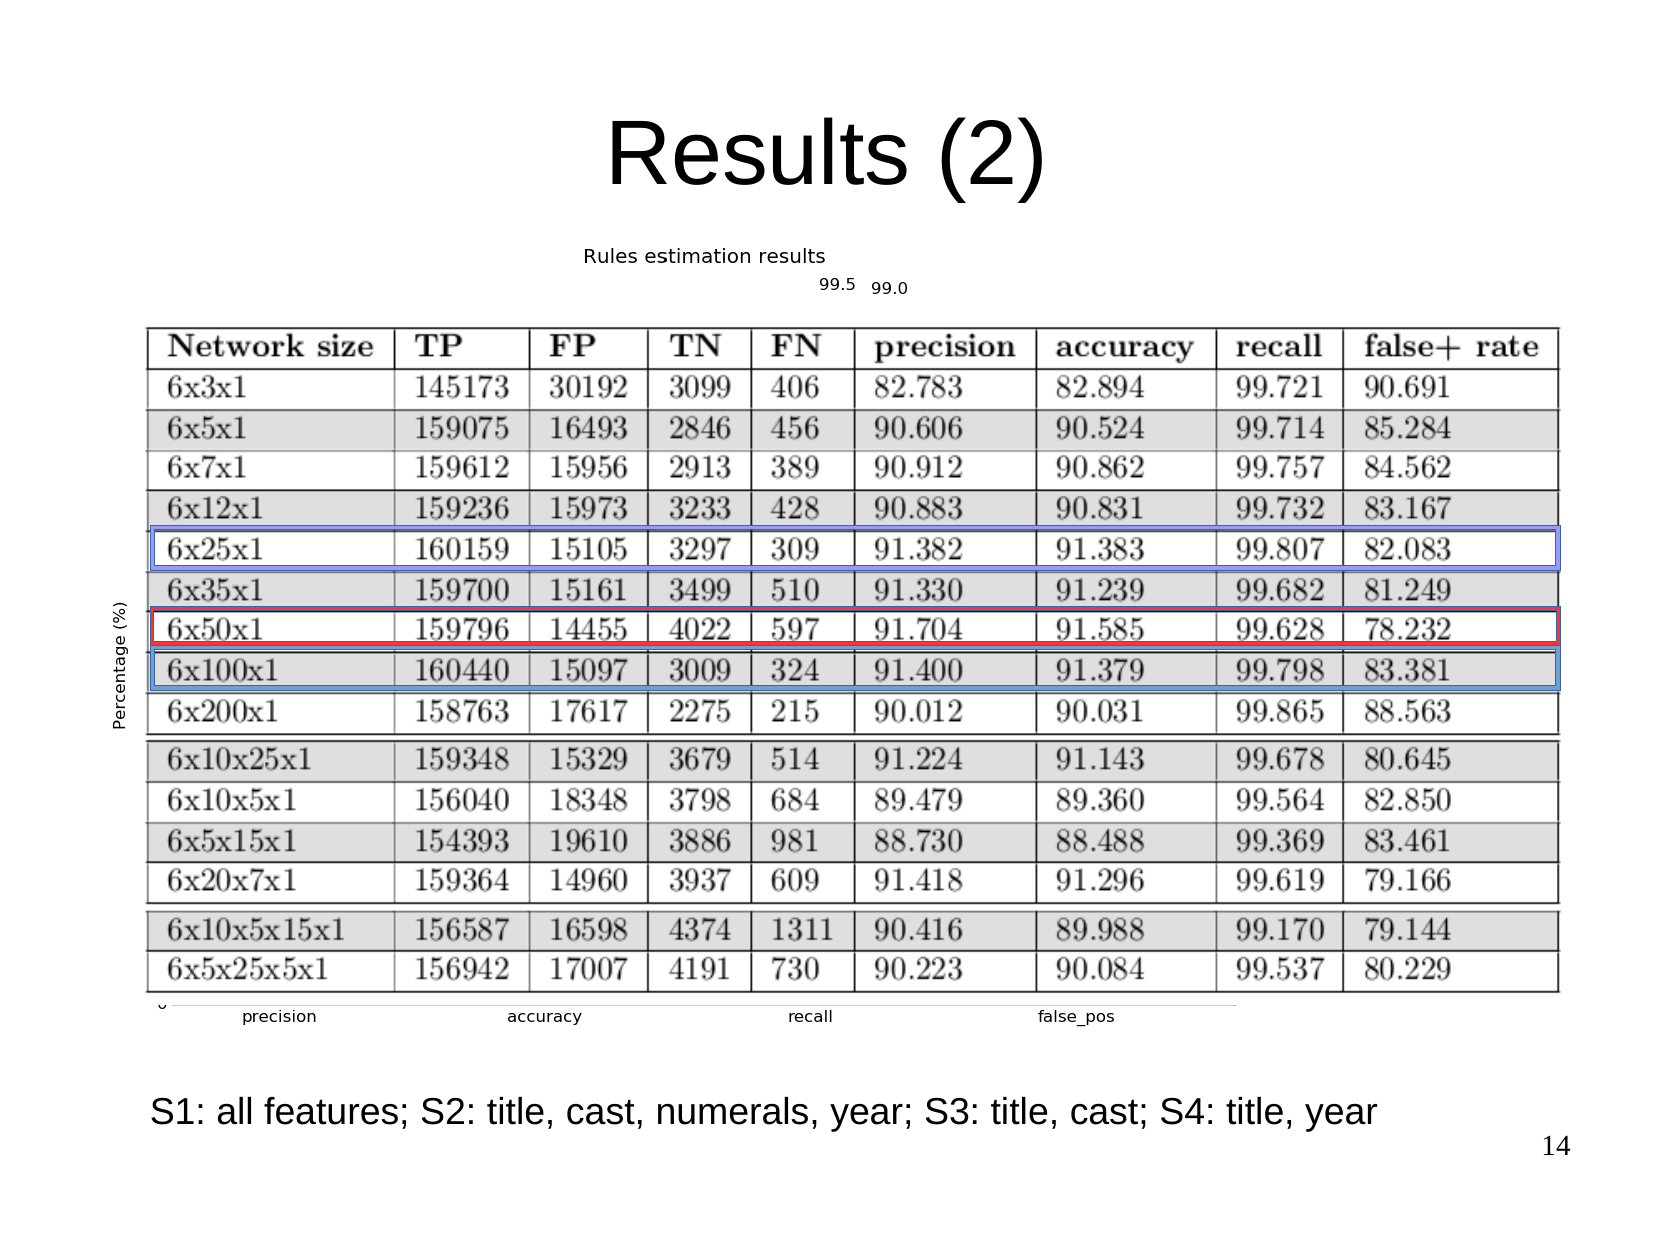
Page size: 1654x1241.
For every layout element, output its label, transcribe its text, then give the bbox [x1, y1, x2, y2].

text_box [150, 525, 1561, 571]
picture [88, 239, 1571, 1051]
text_box S1: all features; S2: title, cast, numerals, year; S3: title, cast; S4: title, year [135, 1083, 1405, 1171]
title Results (2) [82, 49, 1571, 257]
text_box [150, 606, 1561, 691]
